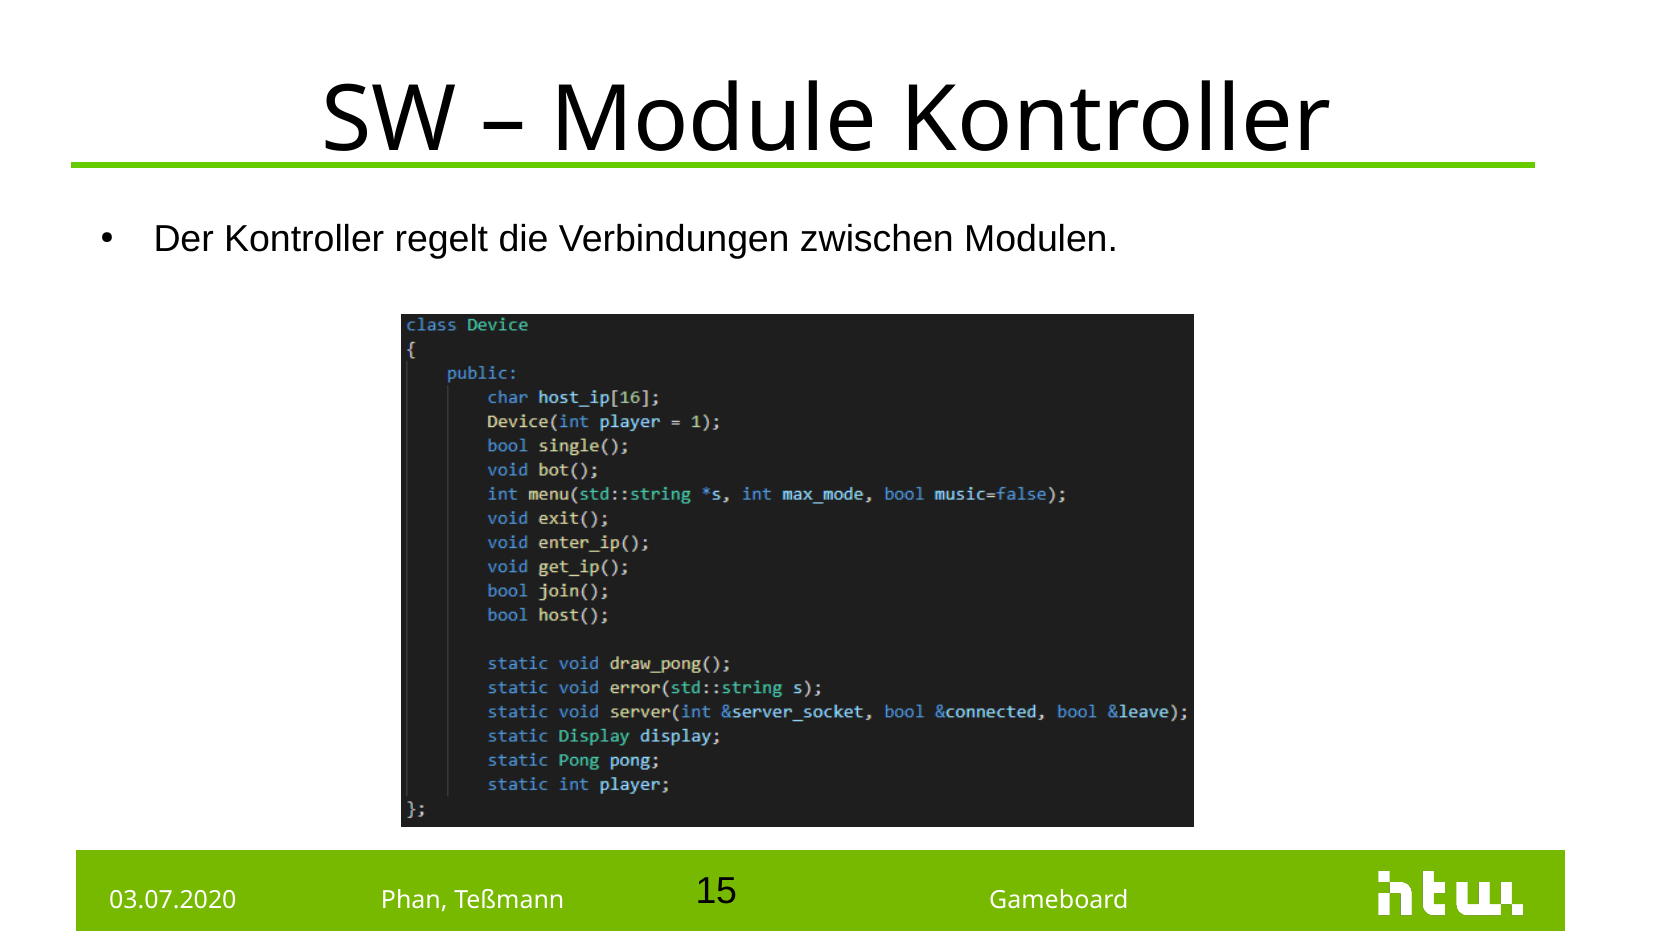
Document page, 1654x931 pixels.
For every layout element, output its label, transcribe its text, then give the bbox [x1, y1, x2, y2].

list Der Kontroller regelt die Verbindungen zwischen Modulen. [82, 217, 1571, 378]
picture [0, 0, 1654, 931]
title SW – Module Kontroller [82, 37, 1571, 193]
text_box <number> [680, 862, 899, 920]
